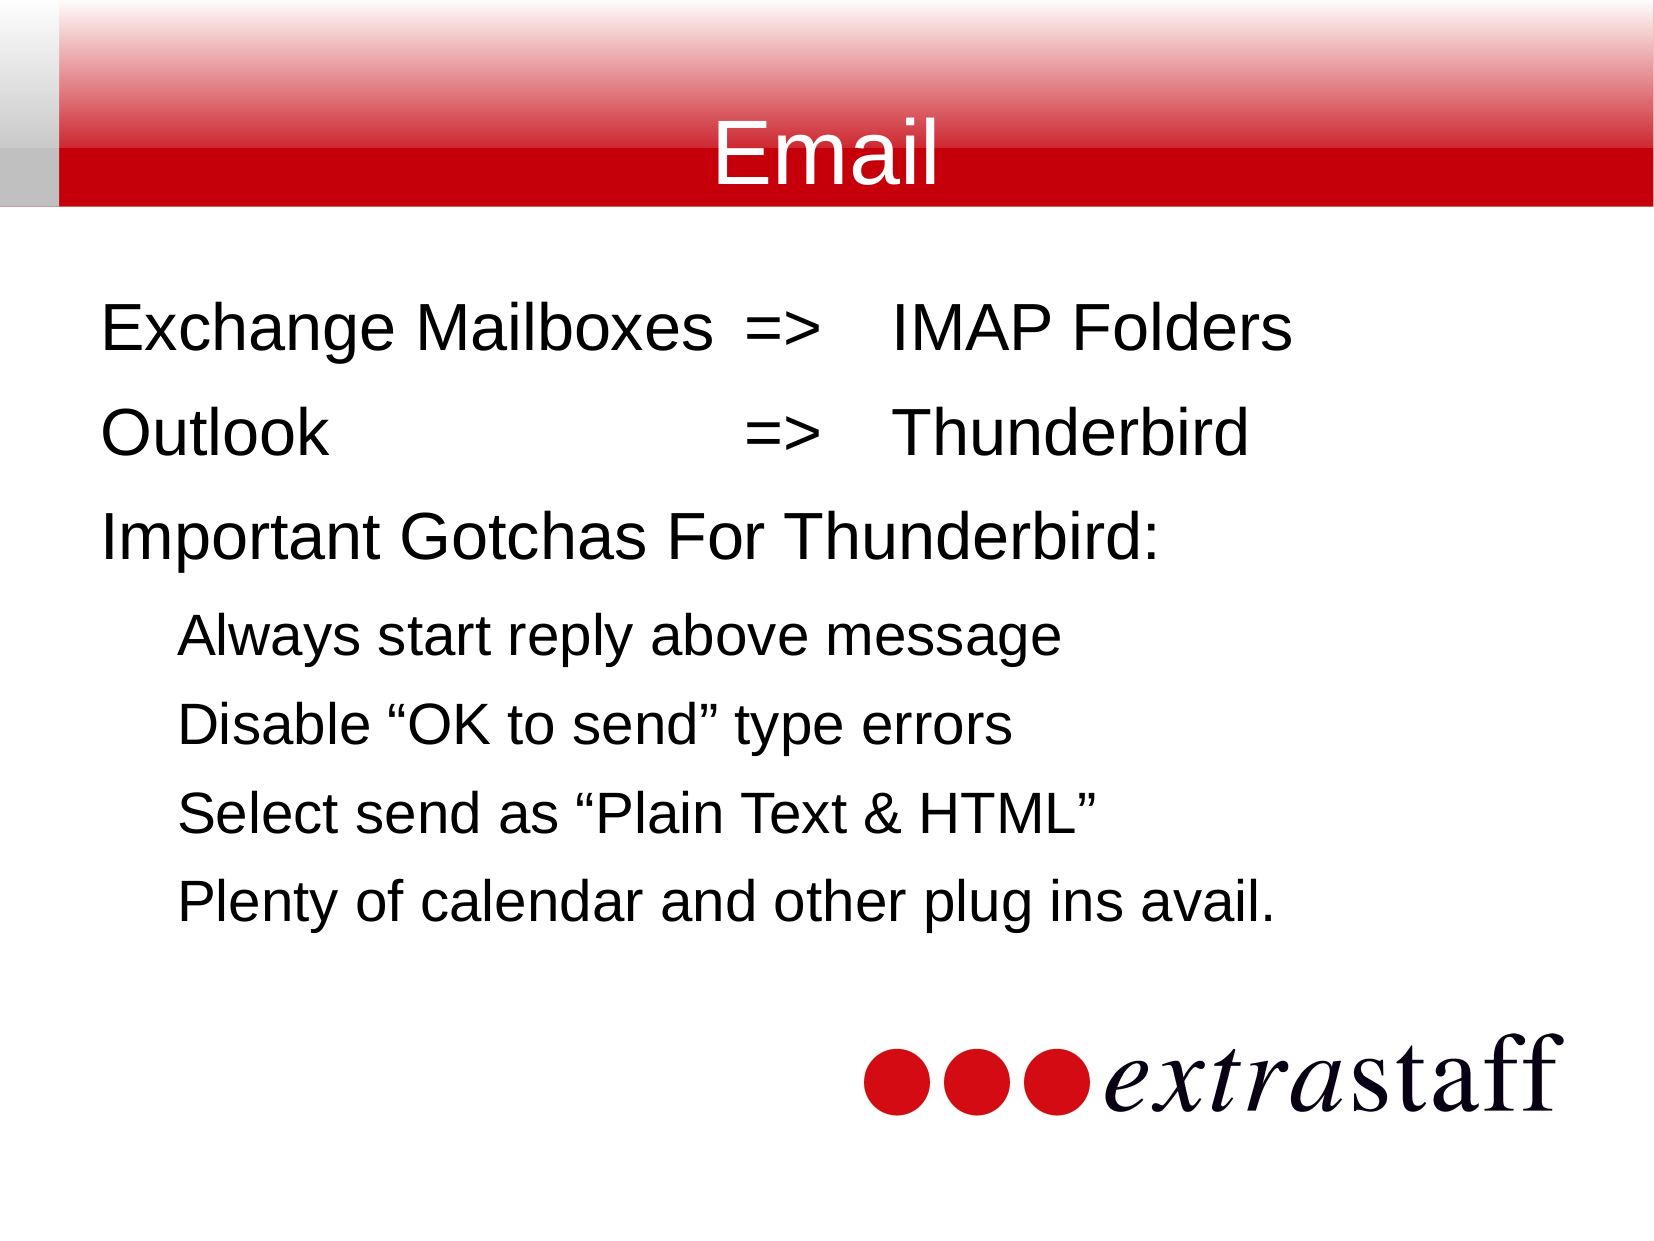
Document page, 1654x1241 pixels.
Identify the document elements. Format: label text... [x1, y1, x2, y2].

title Email [82, 56, 1571, 250]
list Exchange Mailboxes => IMAP Folders Outlook => Thunderbird Important Gotchas For Thunderbird: Always start reply above message Disable “OK to send” type errors Select send as “Plain Text & HTML” Plenty of calendar and other plug ins avail. [82, 290, 1571, 1094]
picture [863, 1094, 1565, 1116]
